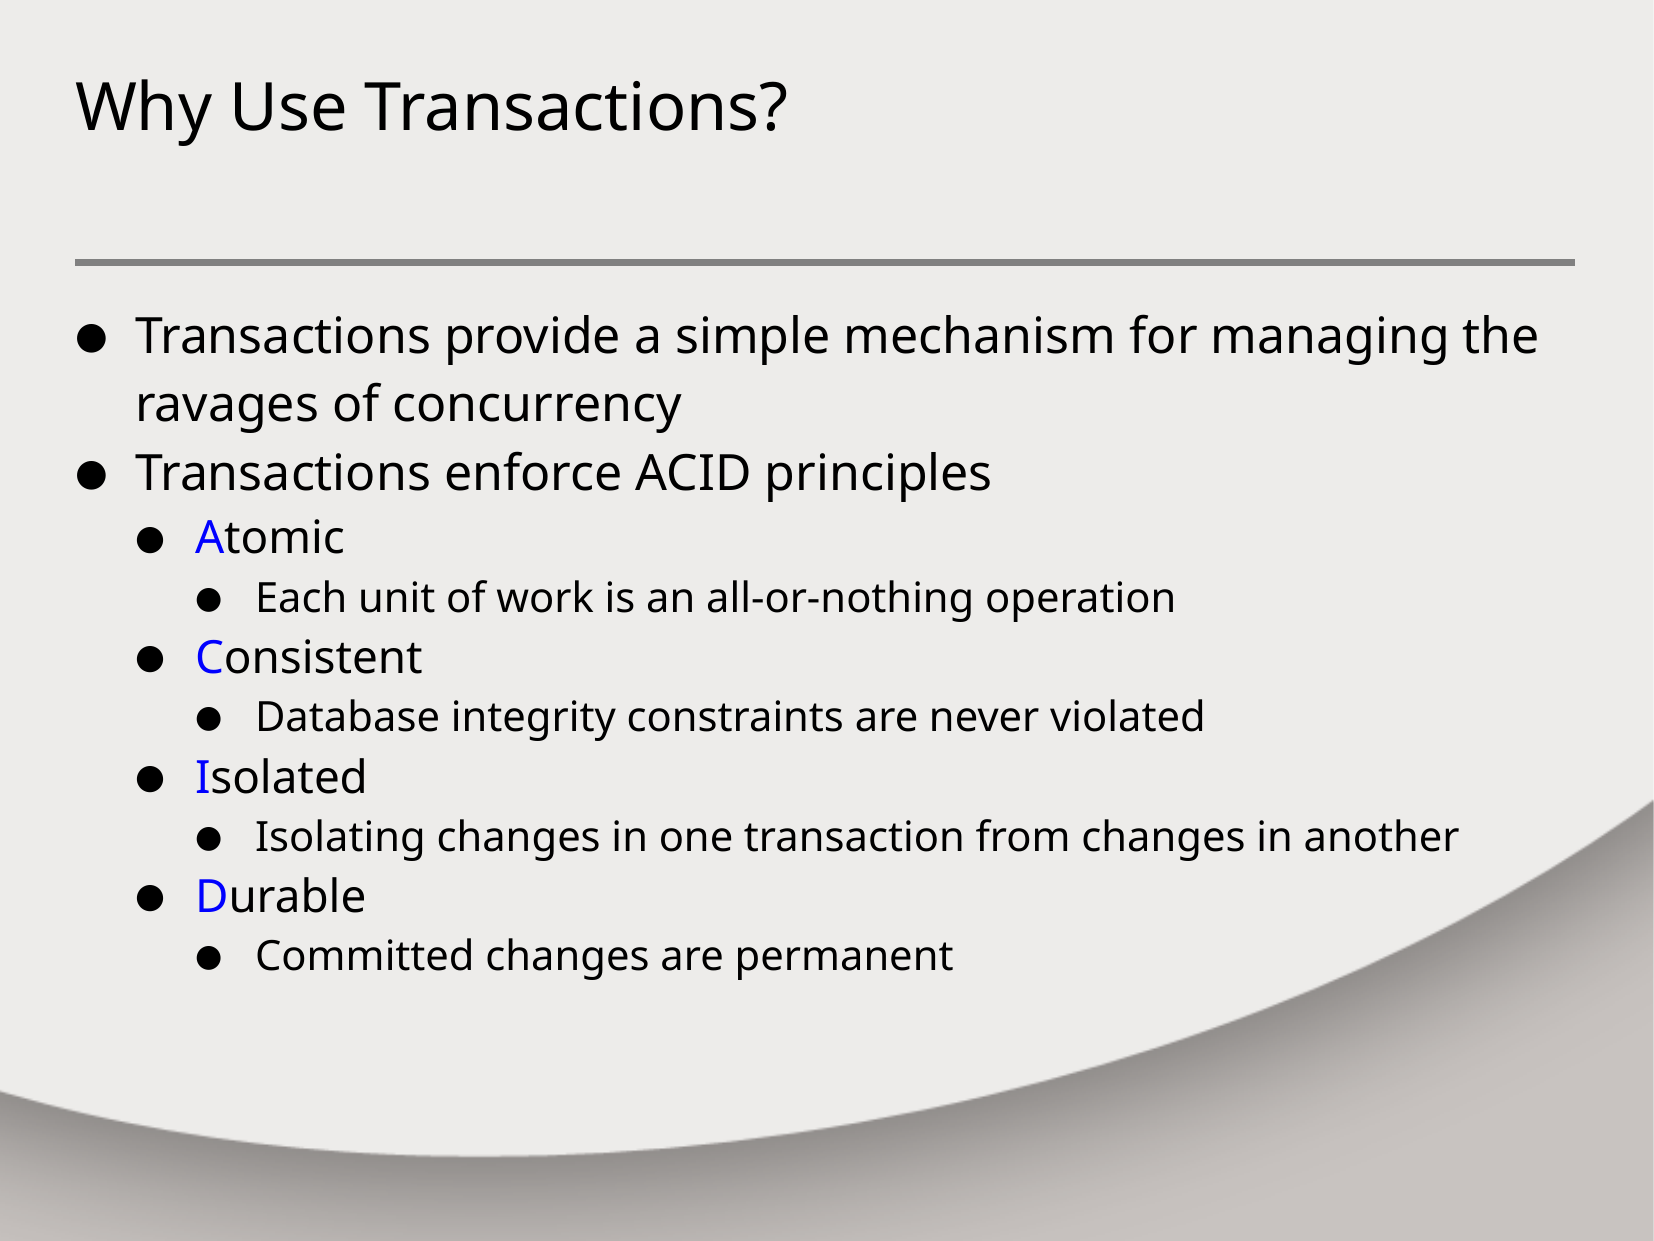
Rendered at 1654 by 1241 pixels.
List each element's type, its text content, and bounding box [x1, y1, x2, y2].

list Transactions provide a simple mechanism for managing the ravages of concurrency Transactions enforce ACID principles Atomic Each unit of work is an all-or-nothing operation Consistent Database integrity constraints are never violated Isolated Isolating changes in one transaction from changes in another Durable Committed changes are permanent [75, 300, 1576, 1163]
picture [0, 0, 1654, 1241]
title Why Use Transactions? [75, 75, 1576, 226]
